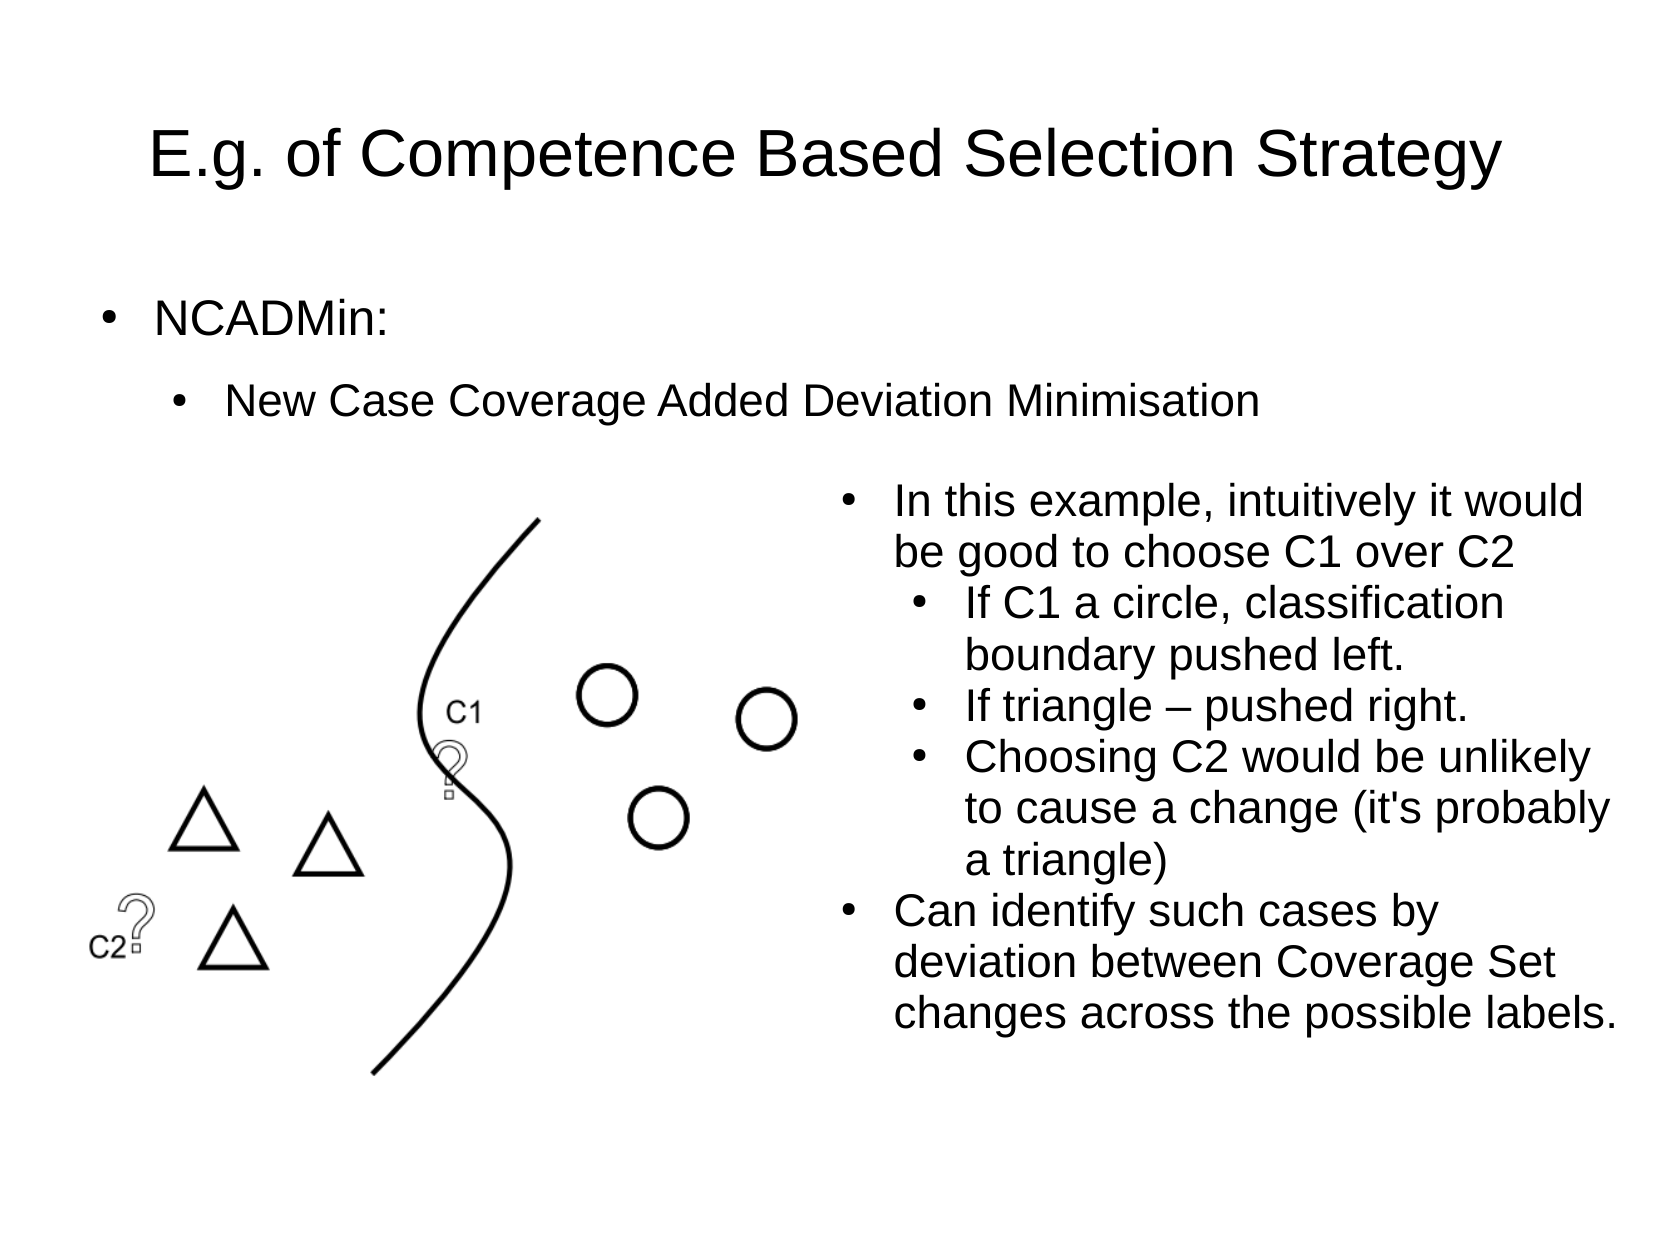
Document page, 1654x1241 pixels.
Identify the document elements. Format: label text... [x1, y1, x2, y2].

picture [82, 494, 808, 1089]
text_box In this example, intuitively it would be good to choose C1 over C2 If C1 a circle, classification boundary pushed left. If triangle – pushed right. Choosing C2 would be unlikely to cause a change (it's probably a triangle) Can identify such cases by deviation between Coverage Set changes across the possible labels. [808, 467, 1639, 1219]
title E.g. of Competence Based Selection Strategy [82, 82, 1571, 224]
list NCADMin: New Case Coverage Added Deviation Minimisation [82, 290, 1571, 494]
